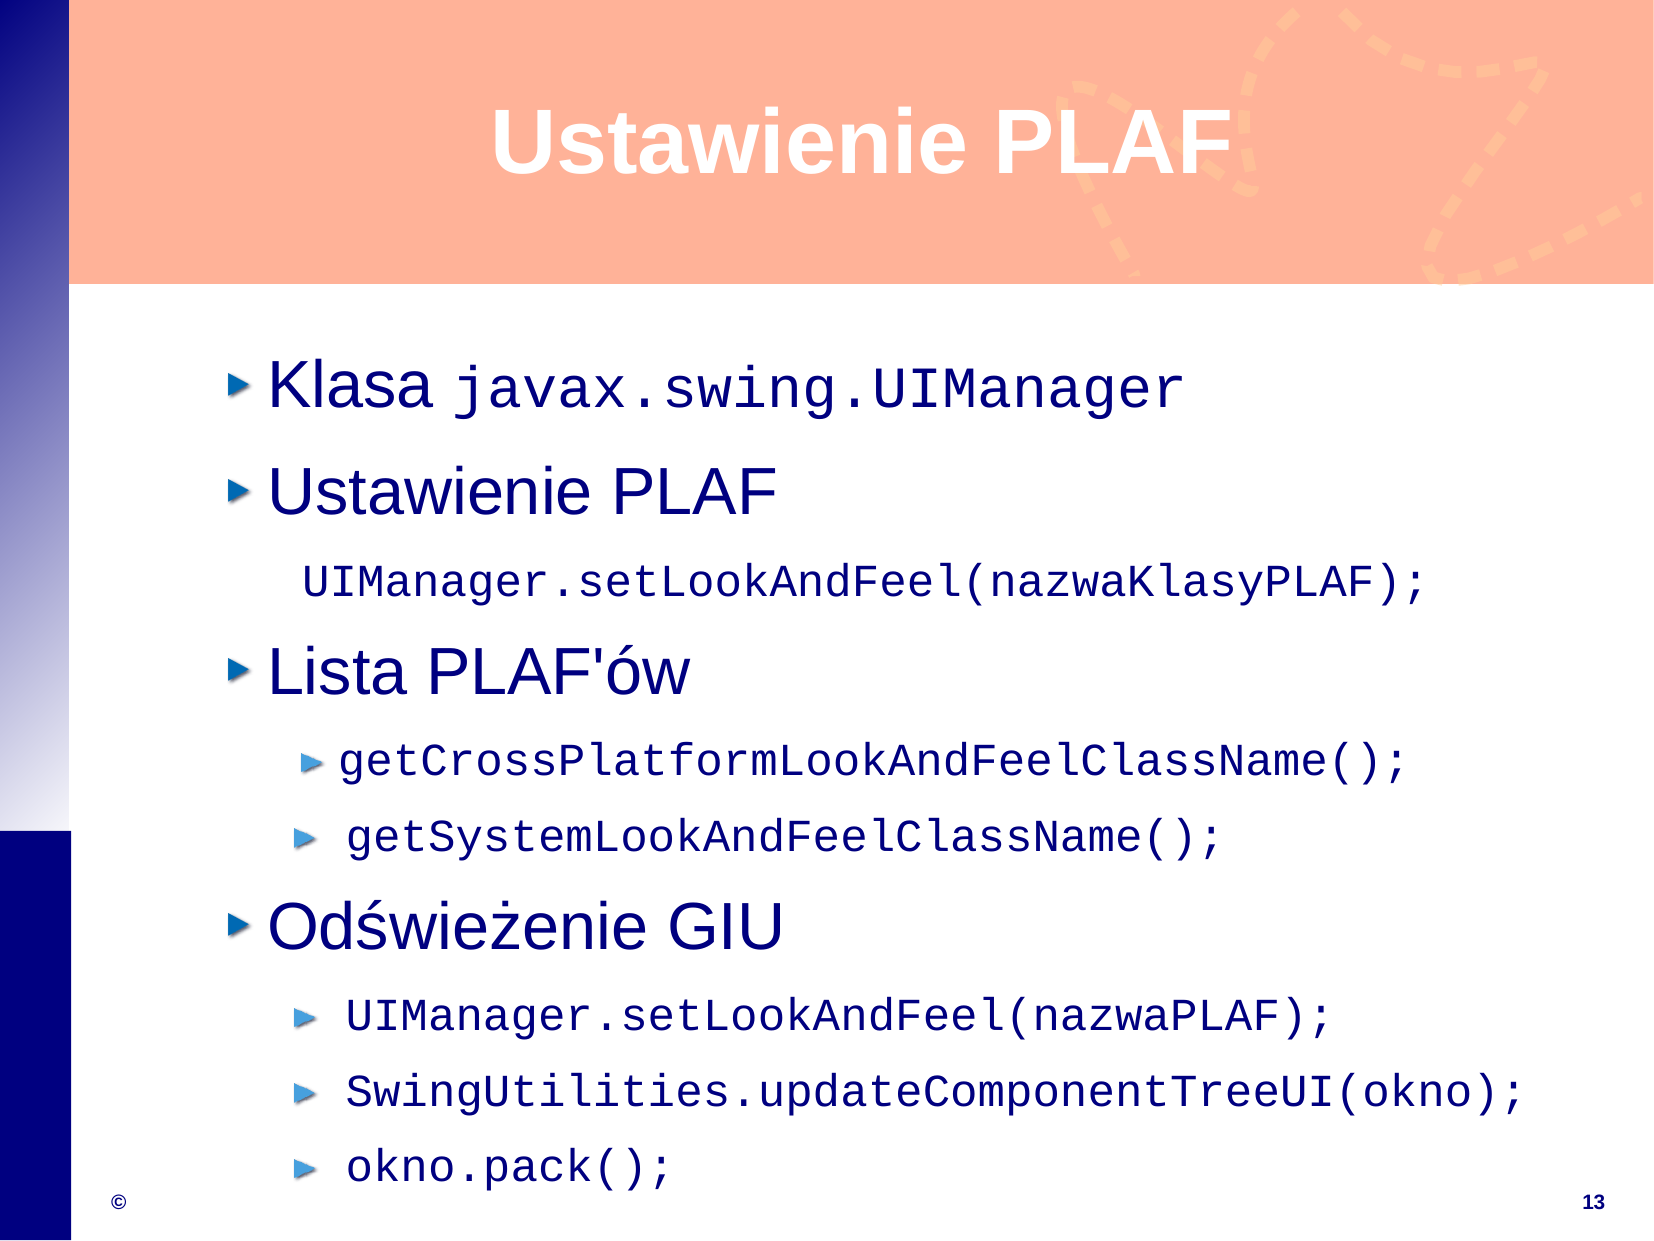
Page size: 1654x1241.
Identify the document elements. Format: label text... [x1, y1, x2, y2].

list Klasa javax.swing.UIManager Ustawienie PLAF UIManager.setLookAndFeel(nazwaKlasyPLAF); Lista PLAF'ów getCrossPlatformLookAndFeelClassName(); getSystemLookAndFeelClassName(); Odświeżenie GIU UIManager.setLookAndFeel(nazwaPLAF); SwingUtilities.updateComponentTreeUI(okno); okno.pack(); [196, 346, 1529, 1177]
title Ustawienie PLAF [70, 37, 1654, 246]
picture [292, 1177, 322, 1183]
